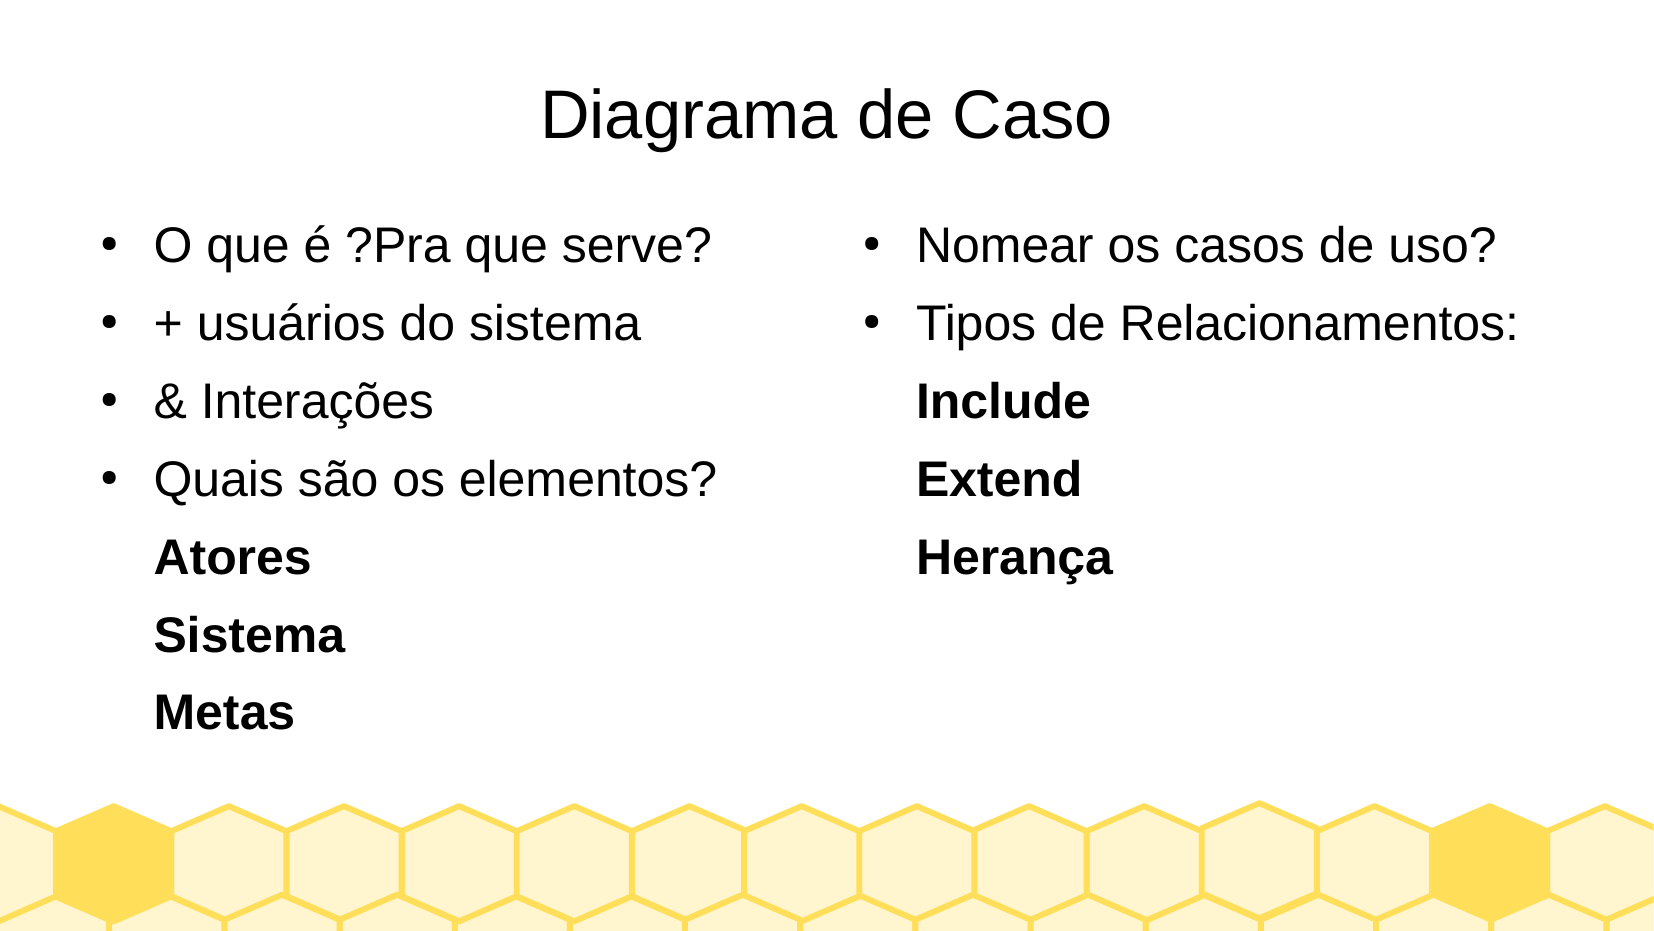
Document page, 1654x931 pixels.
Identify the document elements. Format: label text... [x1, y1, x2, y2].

list Nomear os casos de uso? Tipos de Relacionamentos: Include Extend Herança [845, 217, 1572, 758]
title Diagrama de Caso [82, 37, 1571, 193]
list O que é ?Pra que serve? + usuários do sistema & Interações Quais são os elementos? Atores Sistema Metas [82, 217, 809, 758]
